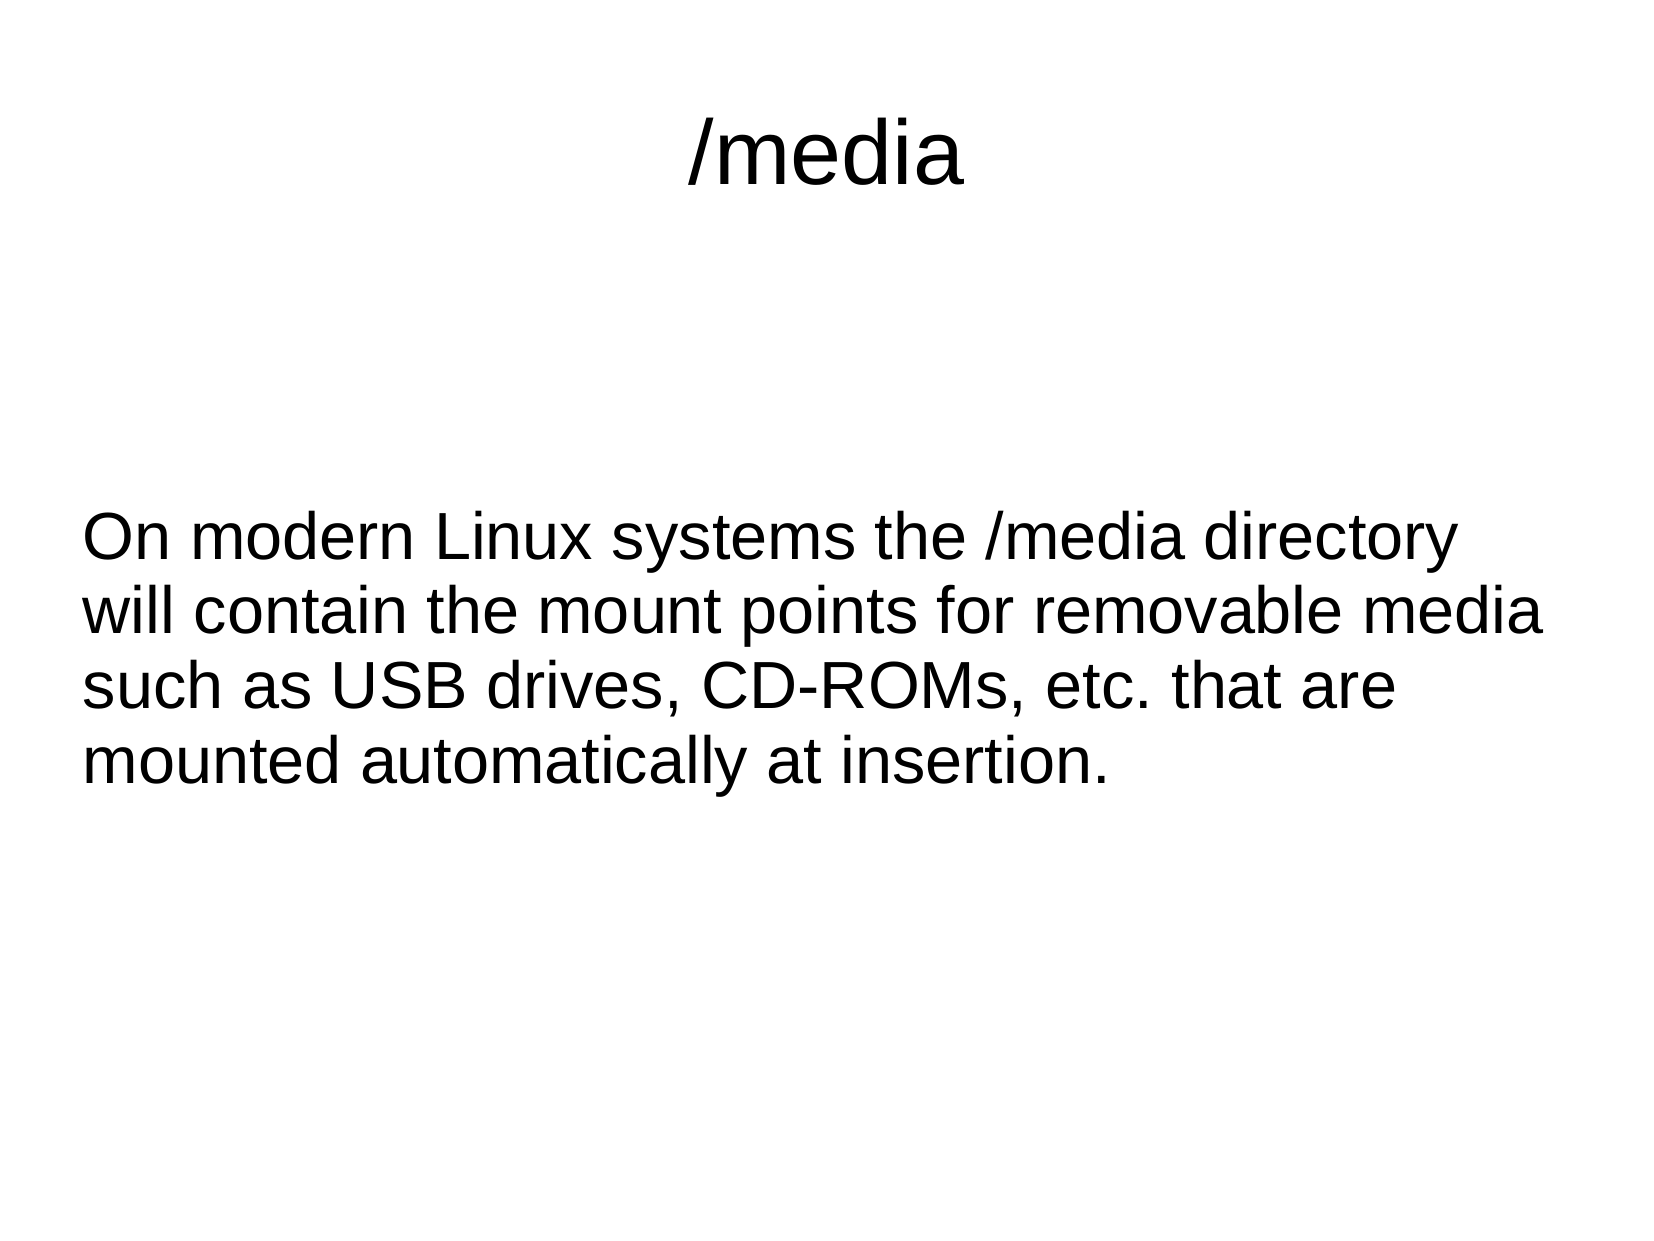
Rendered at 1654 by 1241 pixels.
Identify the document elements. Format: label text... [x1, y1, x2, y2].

title /media [82, 49, 1571, 257]
list On modern Linux systems the /media directory will contain the mount points for removable media such as USB drives, CD-ROMs, etc. that are mounted automatically at insertion. [82, 290, 1571, 1010]
